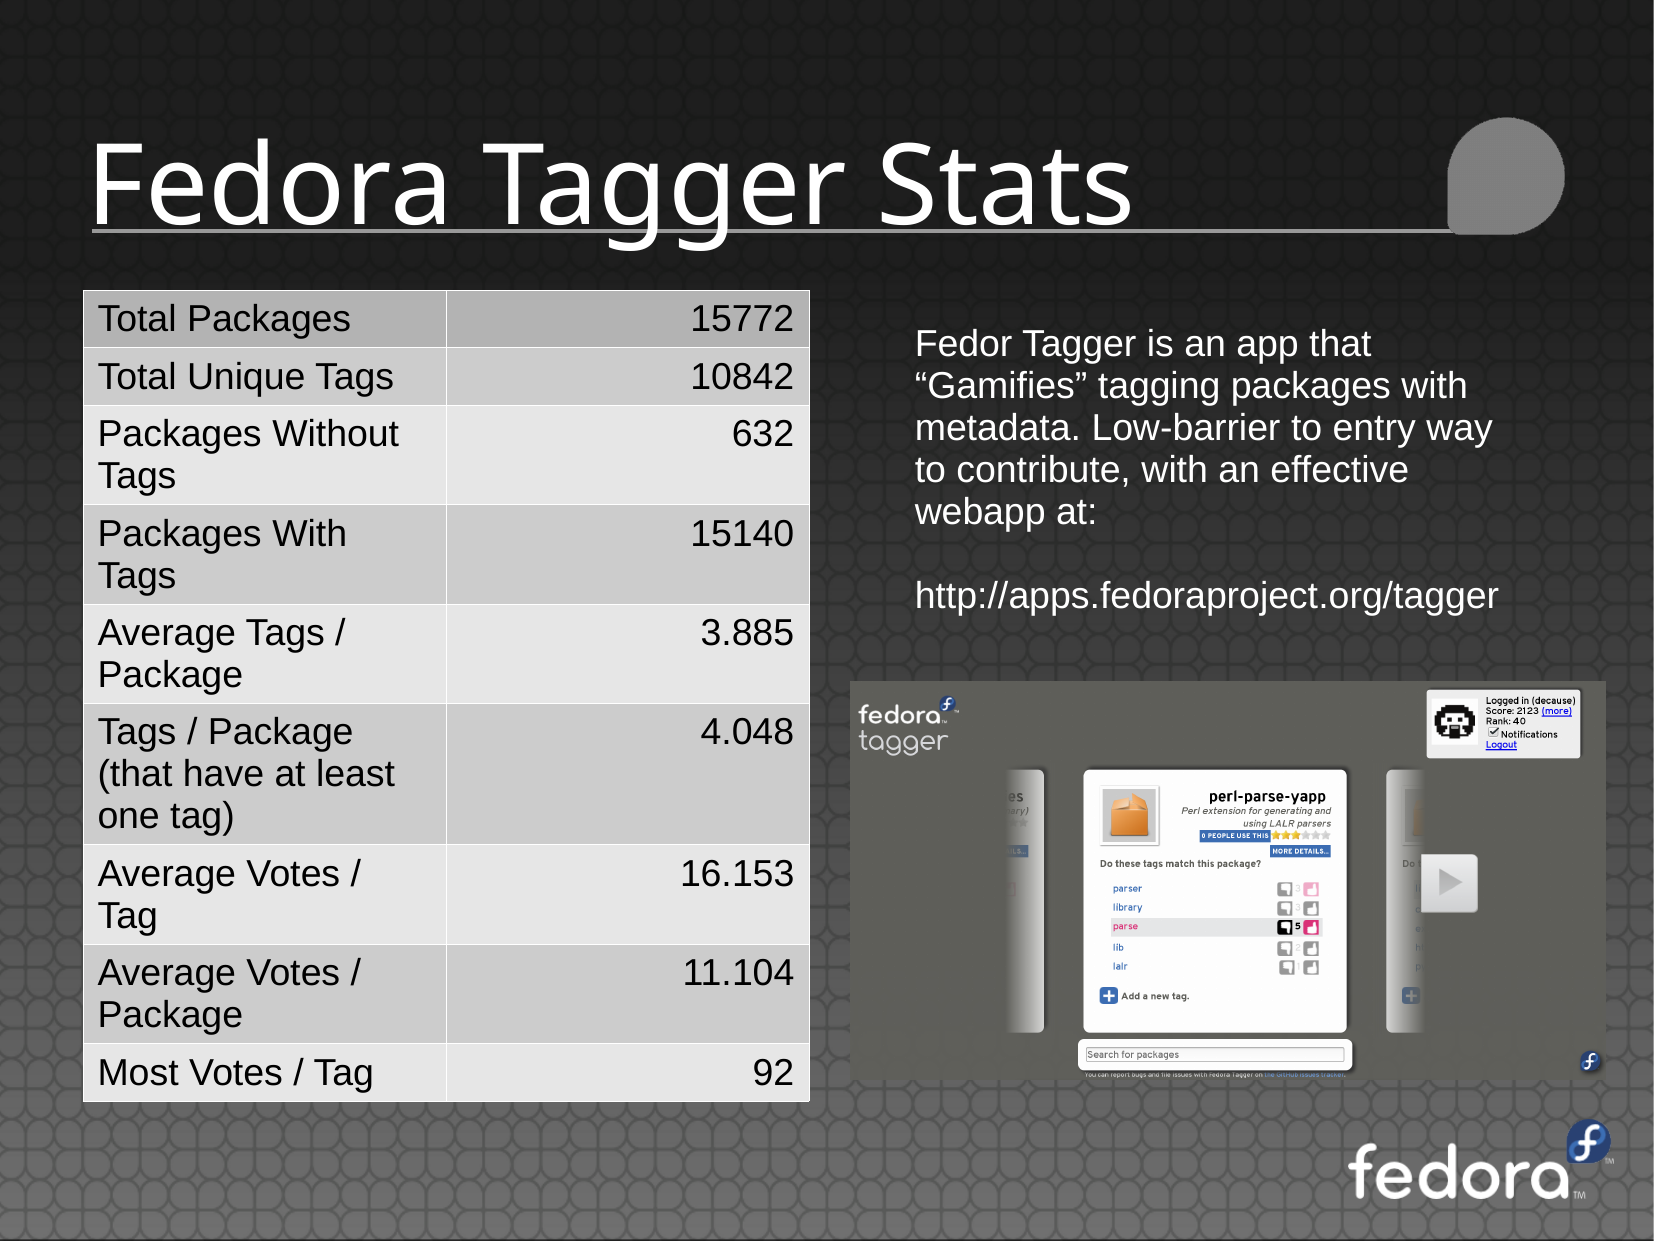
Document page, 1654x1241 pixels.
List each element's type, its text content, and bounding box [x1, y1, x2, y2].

table_cell Total Unique Tags [84, 348, 446, 405]
title Fedora Tagger Stats [86, 112, 1576, 249]
table_cell Most Votes / Tag [84, 1044, 446, 1101]
table_cell 92 [447, 1044, 809, 1101]
table_cell Packages Without Tags [84, 406, 446, 504]
table_cell 15140 [447, 505, 809, 604]
text_box Fedor Tagger is an app that “Gamifies” tagging packages with metadata. Low-barrier to entry way to contribute, with an effective webapp at: http://apps.fedoraproject.org/tagger [900, 315, 1546, 624]
table_header 15772 [447, 291, 809, 347]
table_cell Average Votes / Package [84, 945, 446, 1043]
table_cell 16.153 [447, 845, 809, 944]
table_cell 11.104 [447, 945, 809, 1043]
table_cell Tags / Package (that have at least one tag) [84, 704, 446, 844]
table_header Total Packages [84, 291, 446, 347]
table_cell Packages With Tags [84, 505, 446, 604]
table_cell 3.885 [447, 605, 809, 703]
table_cell 632 [447, 406, 809, 504]
picture [0, 0, 1654, 1241]
table_cell Average Tags / Package [84, 605, 446, 703]
table_cell 10842 [447, 348, 809, 405]
table_cell Average Votes / Tag [84, 845, 446, 944]
table_cell 4.048 [447, 704, 809, 844]
